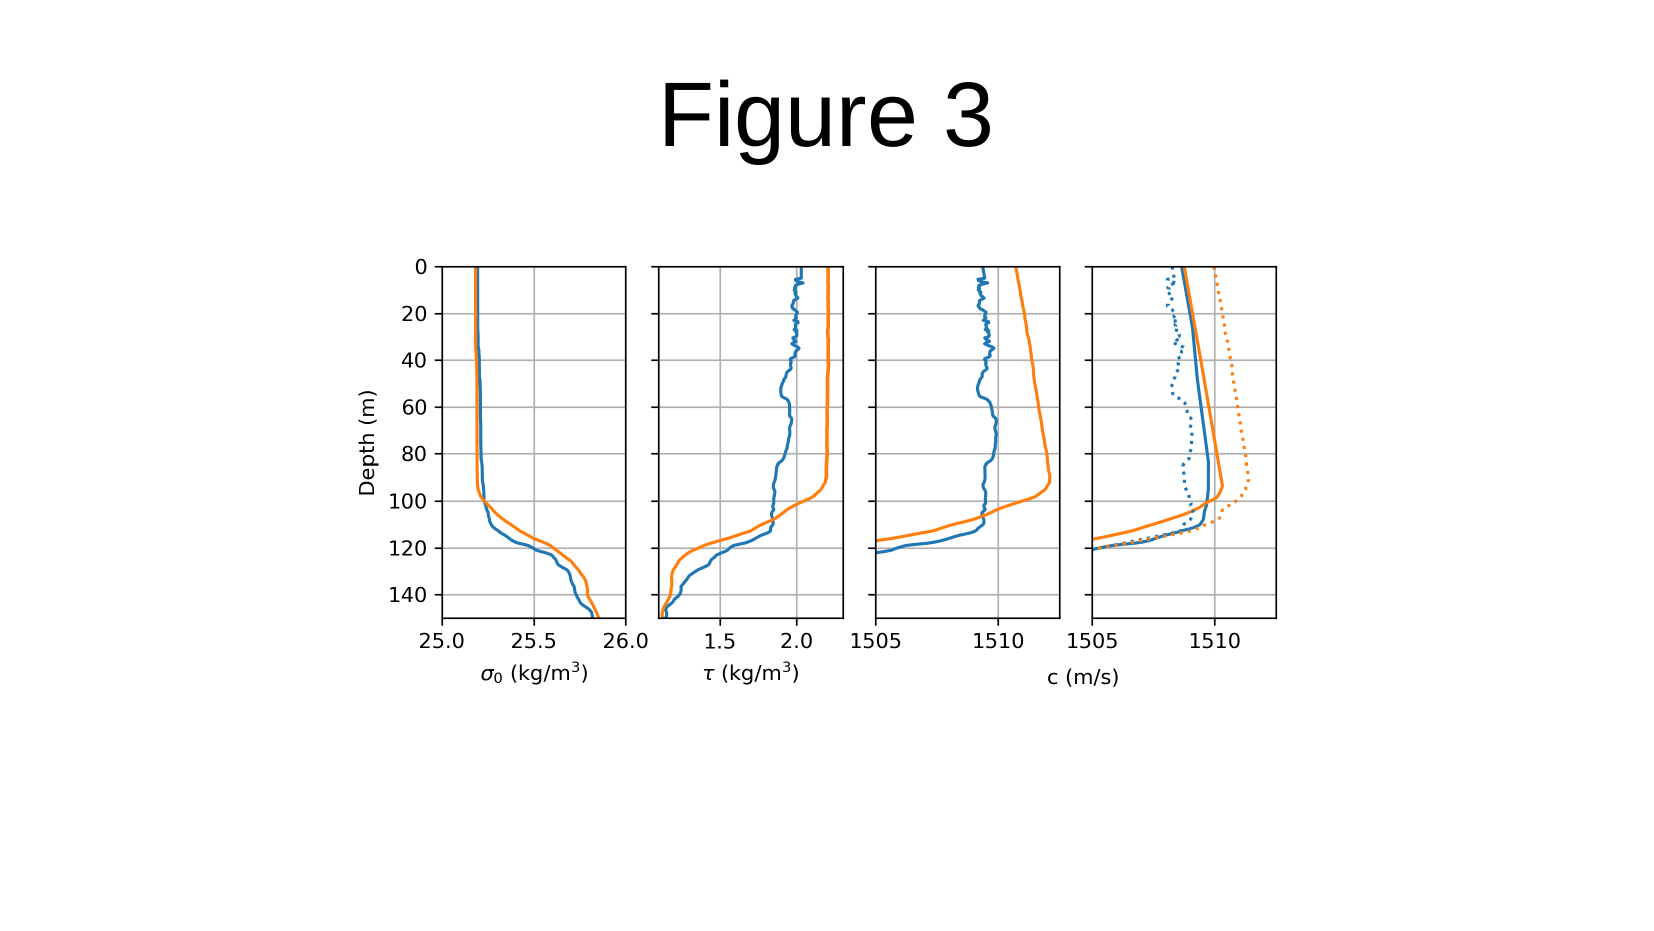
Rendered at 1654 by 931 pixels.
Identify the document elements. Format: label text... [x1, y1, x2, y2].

picture [339, 239, 1315, 690]
title Figure 3 [82, 37, 1571, 193]
